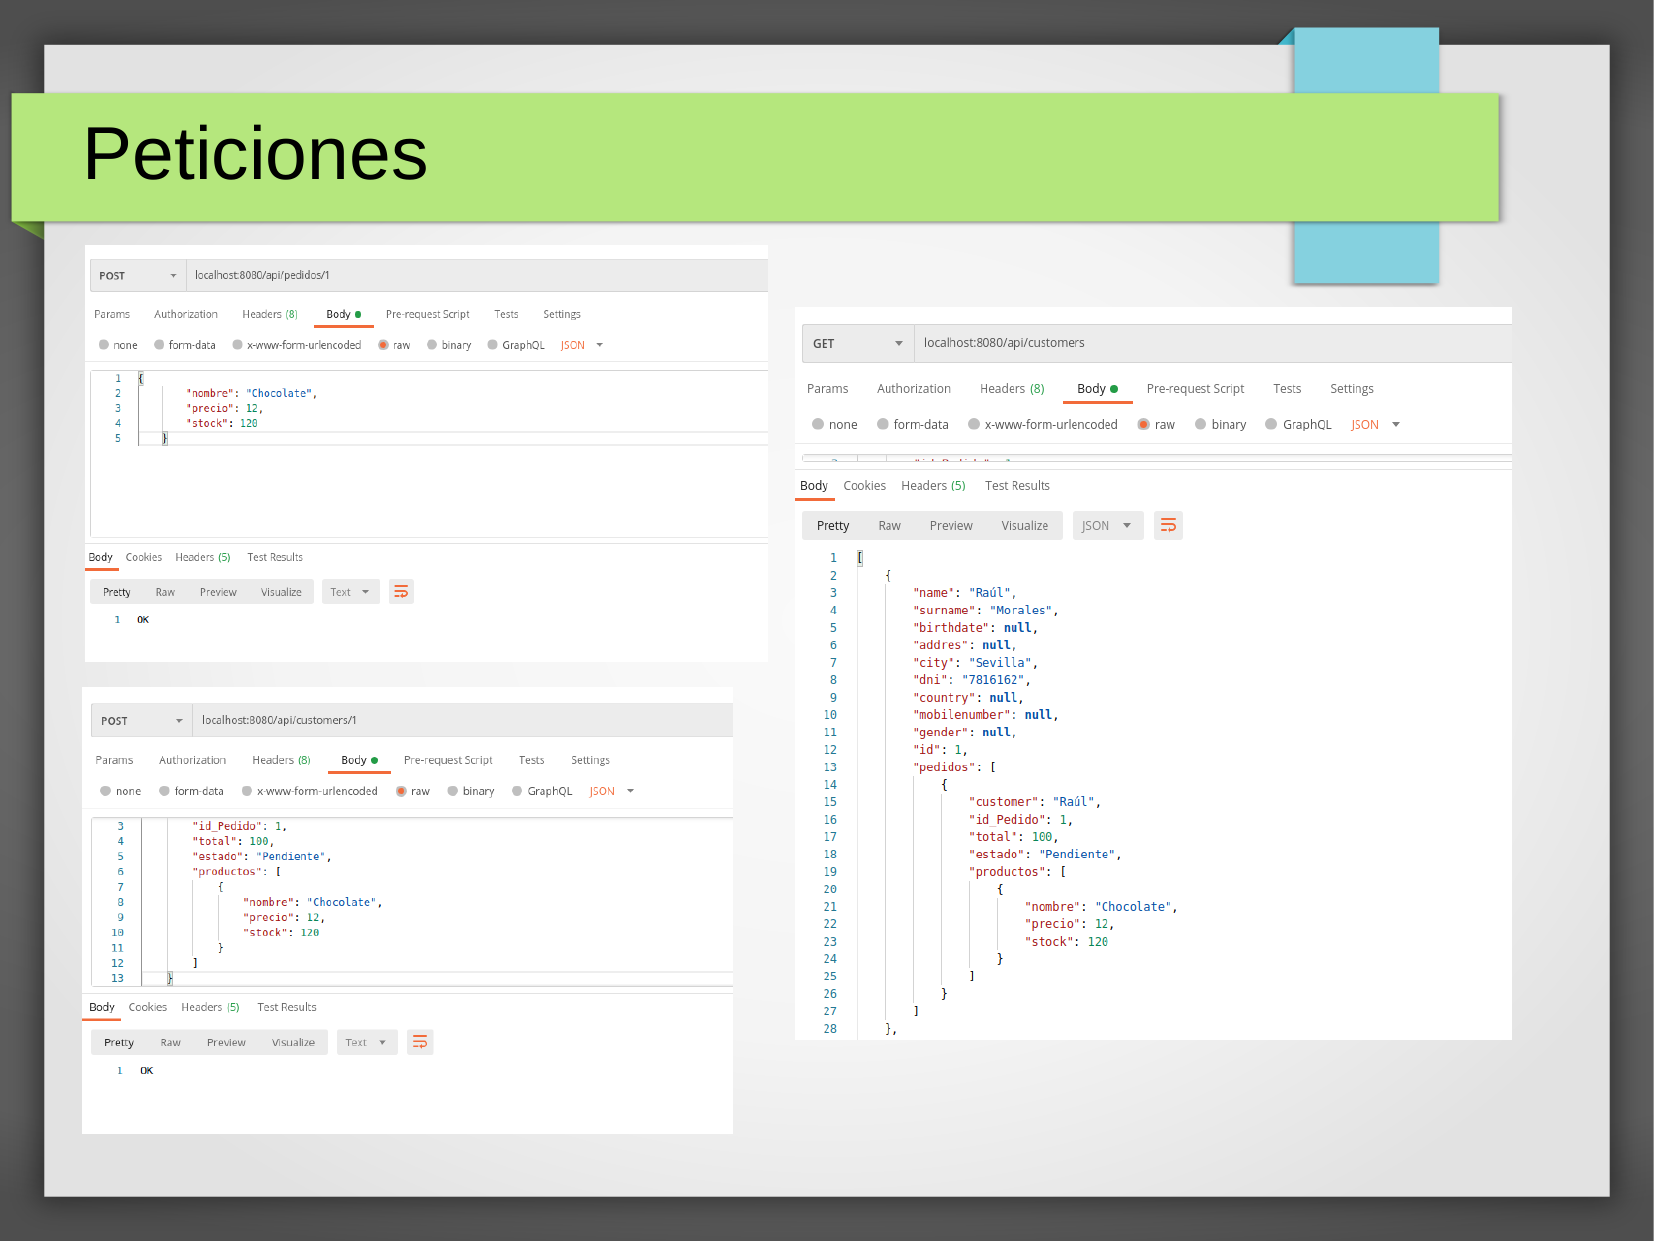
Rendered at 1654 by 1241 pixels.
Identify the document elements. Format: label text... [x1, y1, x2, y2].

picture [0, 0, 1654, 1241]
title Peticiones [82, 94, 1264, 213]
